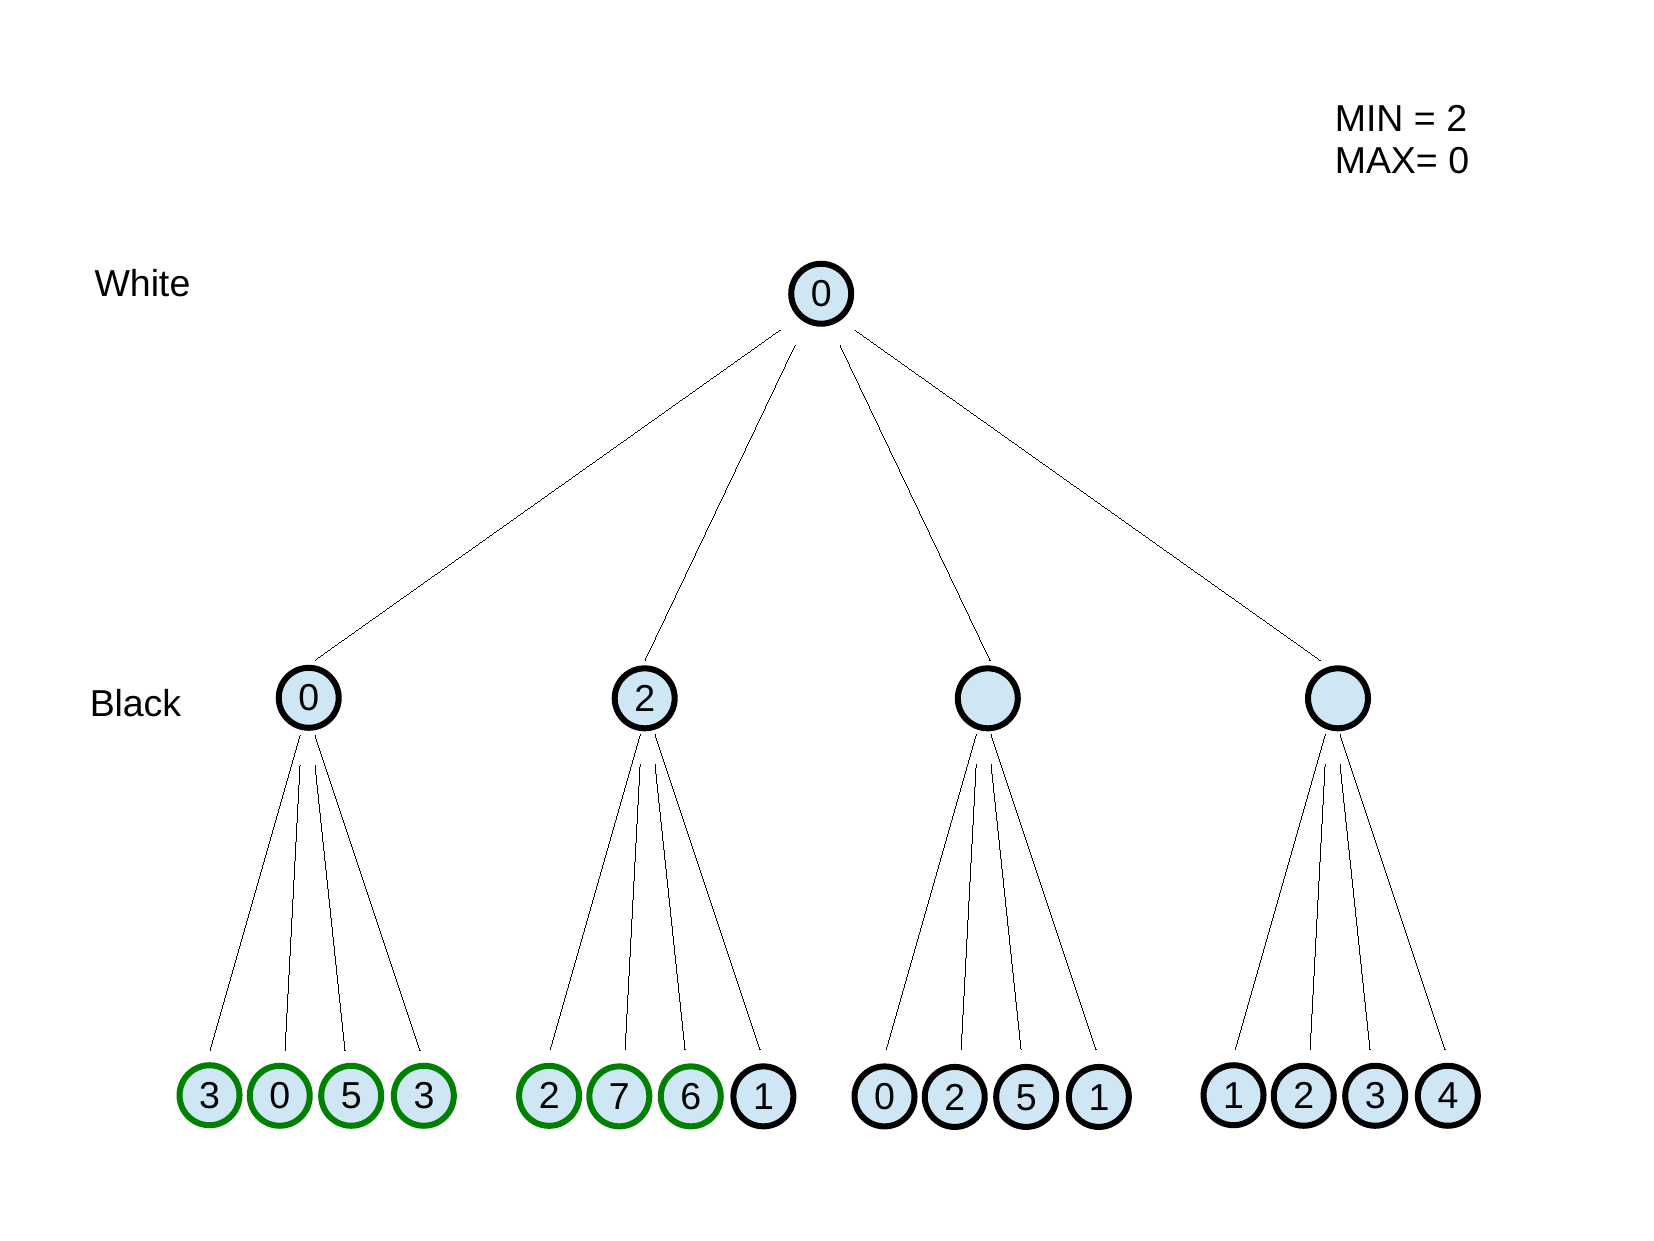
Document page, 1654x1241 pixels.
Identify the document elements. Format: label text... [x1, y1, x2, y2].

text_box White [79, 255, 206, 312]
text_box 3 [1345, 1065, 1406, 1126]
text_box 0 [854, 1066, 915, 1127]
text_box 2 [1273, 1065, 1334, 1126]
text_box 0 [249, 1065, 310, 1126]
text_box 4 [1417, 1065, 1478, 1126]
text_box 7 [589, 1066, 650, 1127]
text_box 6 [660, 1066, 721, 1127]
text_box 0 [791, 263, 852, 324]
text_box 2 [924, 1066, 985, 1127]
text_box [957, 668, 1018, 729]
text_box 5 [996, 1066, 1057, 1127]
text_box Black [75, 675, 197, 732]
text_box [1308, 668, 1369, 729]
text_box 1 [1203, 1065, 1264, 1126]
text_box MIN = 2 MAX= 0 [1320, 90, 1484, 189]
text_box 0 [278, 667, 339, 728]
text_box 1 [1068, 1066, 1129, 1127]
text_box 5 [321, 1065, 382, 1126]
text_box 2 [614, 668, 675, 729]
text_box 2 [519, 1065, 580, 1126]
text_box 3 [393, 1065, 454, 1126]
text_box 1 [733, 1066, 794, 1127]
text_box 3 [179, 1065, 240, 1126]
